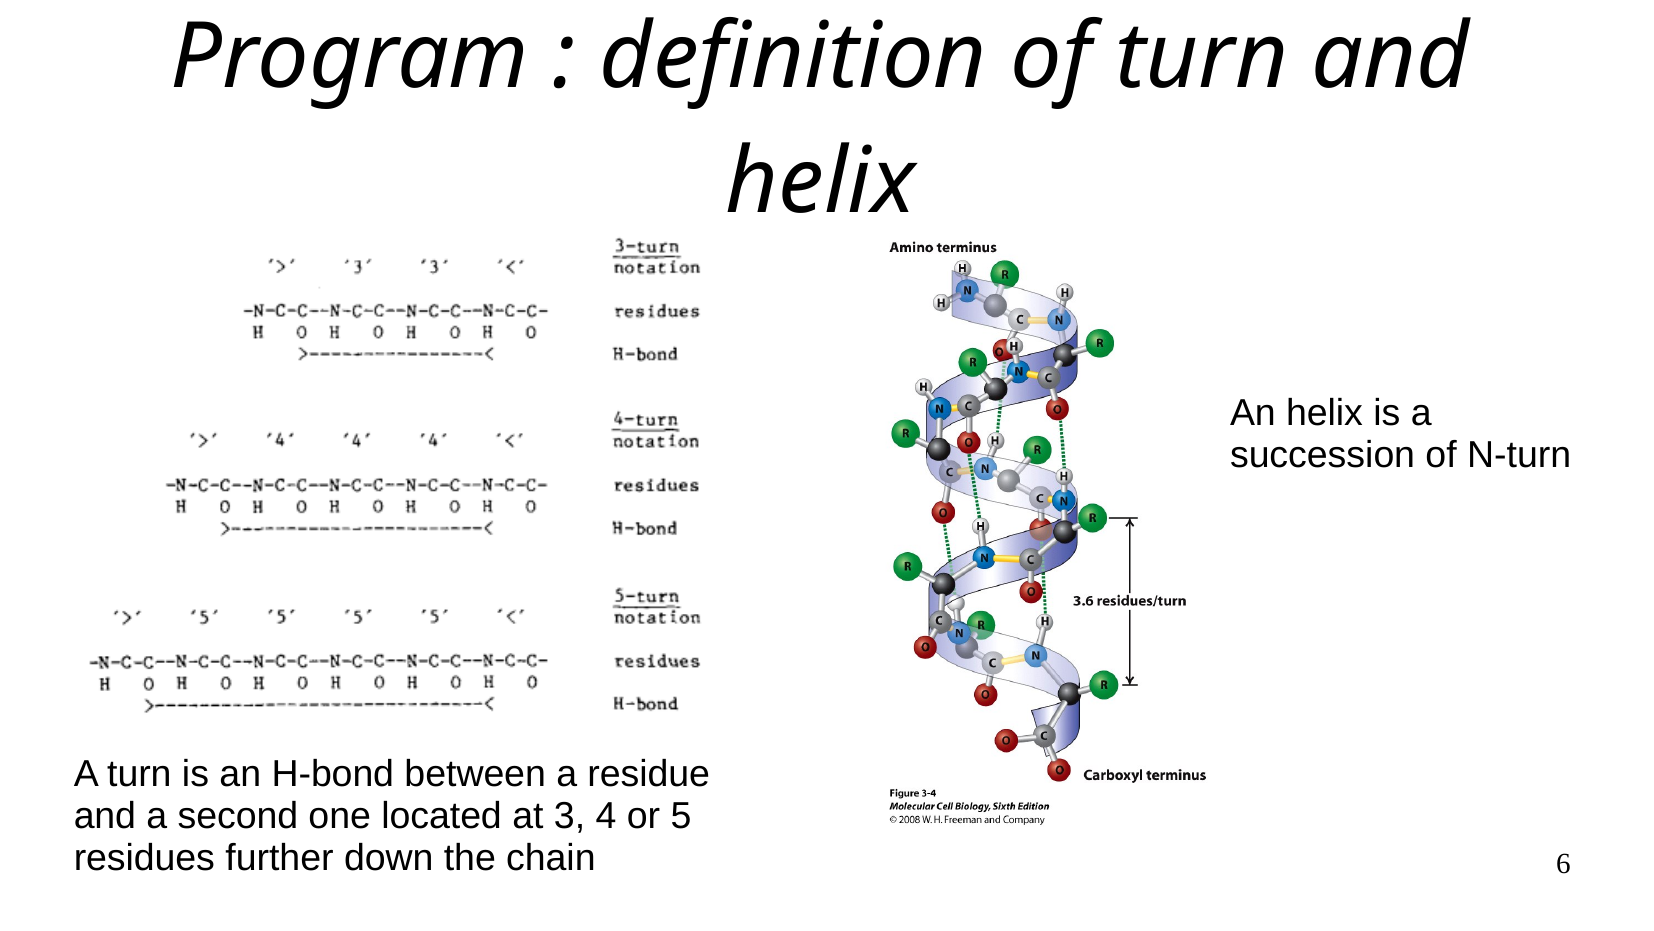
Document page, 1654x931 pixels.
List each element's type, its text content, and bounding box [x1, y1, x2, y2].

picture [50, 217, 730, 739]
text_box A turn is an H-bond between a residue and a second one located at 3, 4 or 5 residues further down the chain [59, 745, 768, 928]
text_box An helix is a succession of N-turn [1215, 383, 1595, 483]
title Program : definition of turn and helix [76, 4, 1565, 226]
picture [885, 236, 1211, 827]
